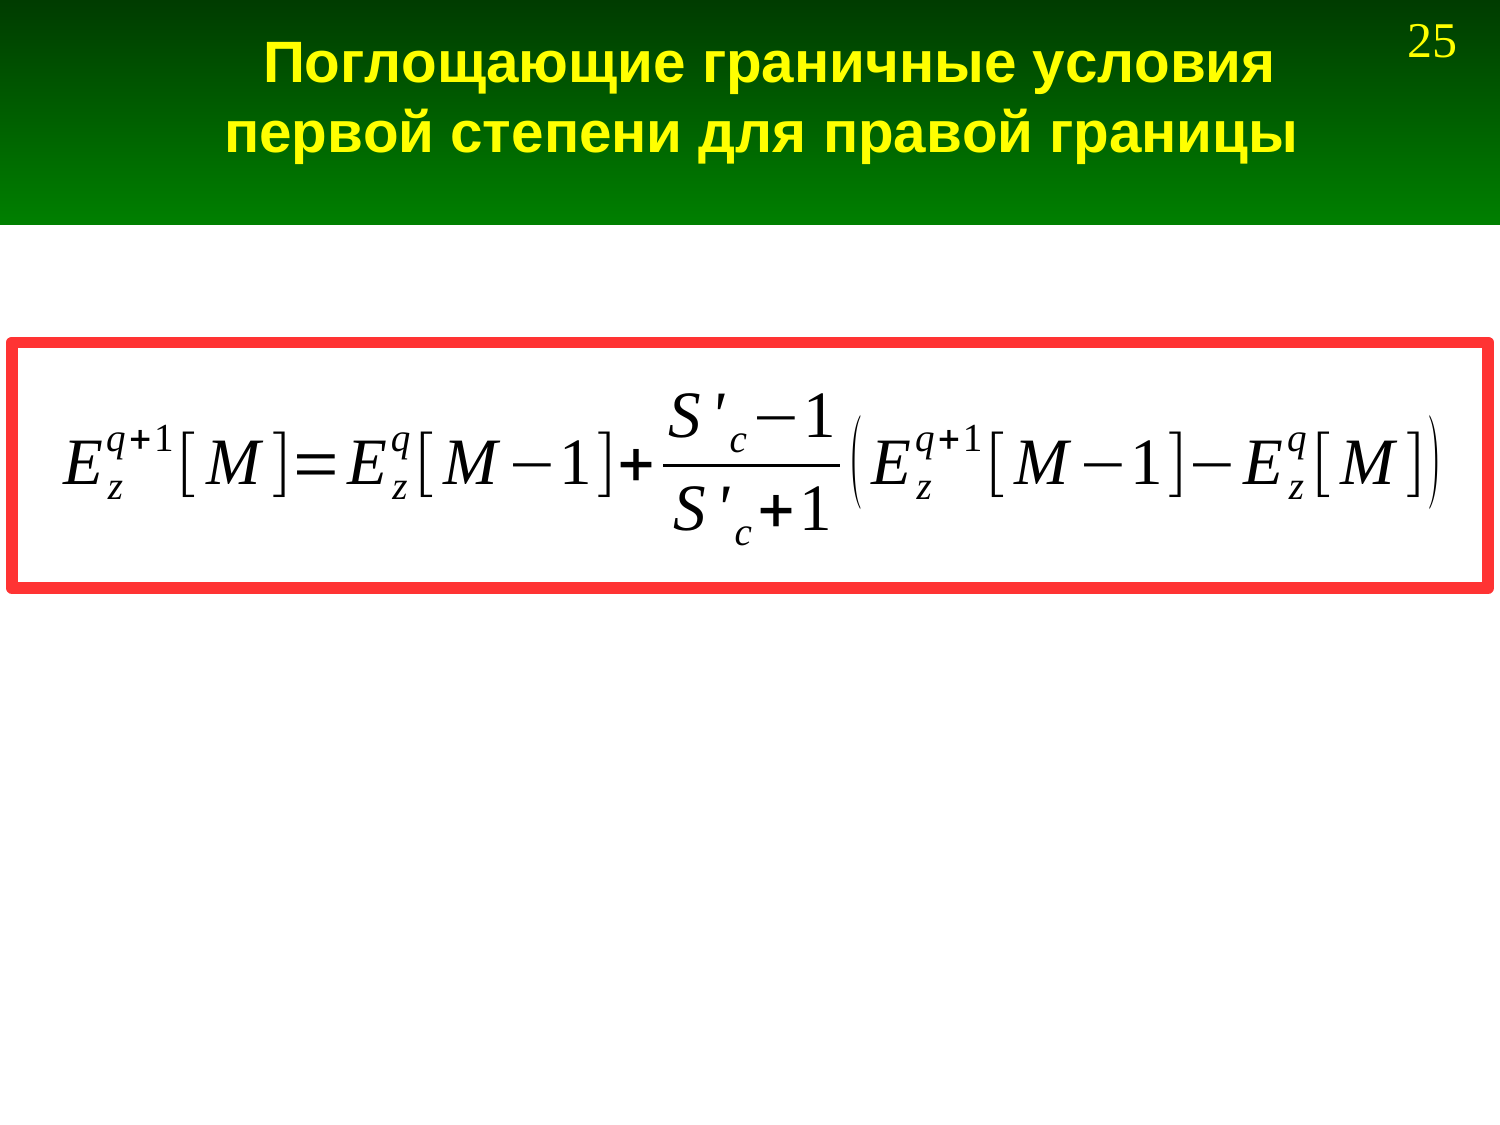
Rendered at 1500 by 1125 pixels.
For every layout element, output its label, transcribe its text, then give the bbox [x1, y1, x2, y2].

title Поглощающие граничные условия первой степени для правой границы [123, 0, 1399, 192]
chart [31, 377, 1469, 554]
